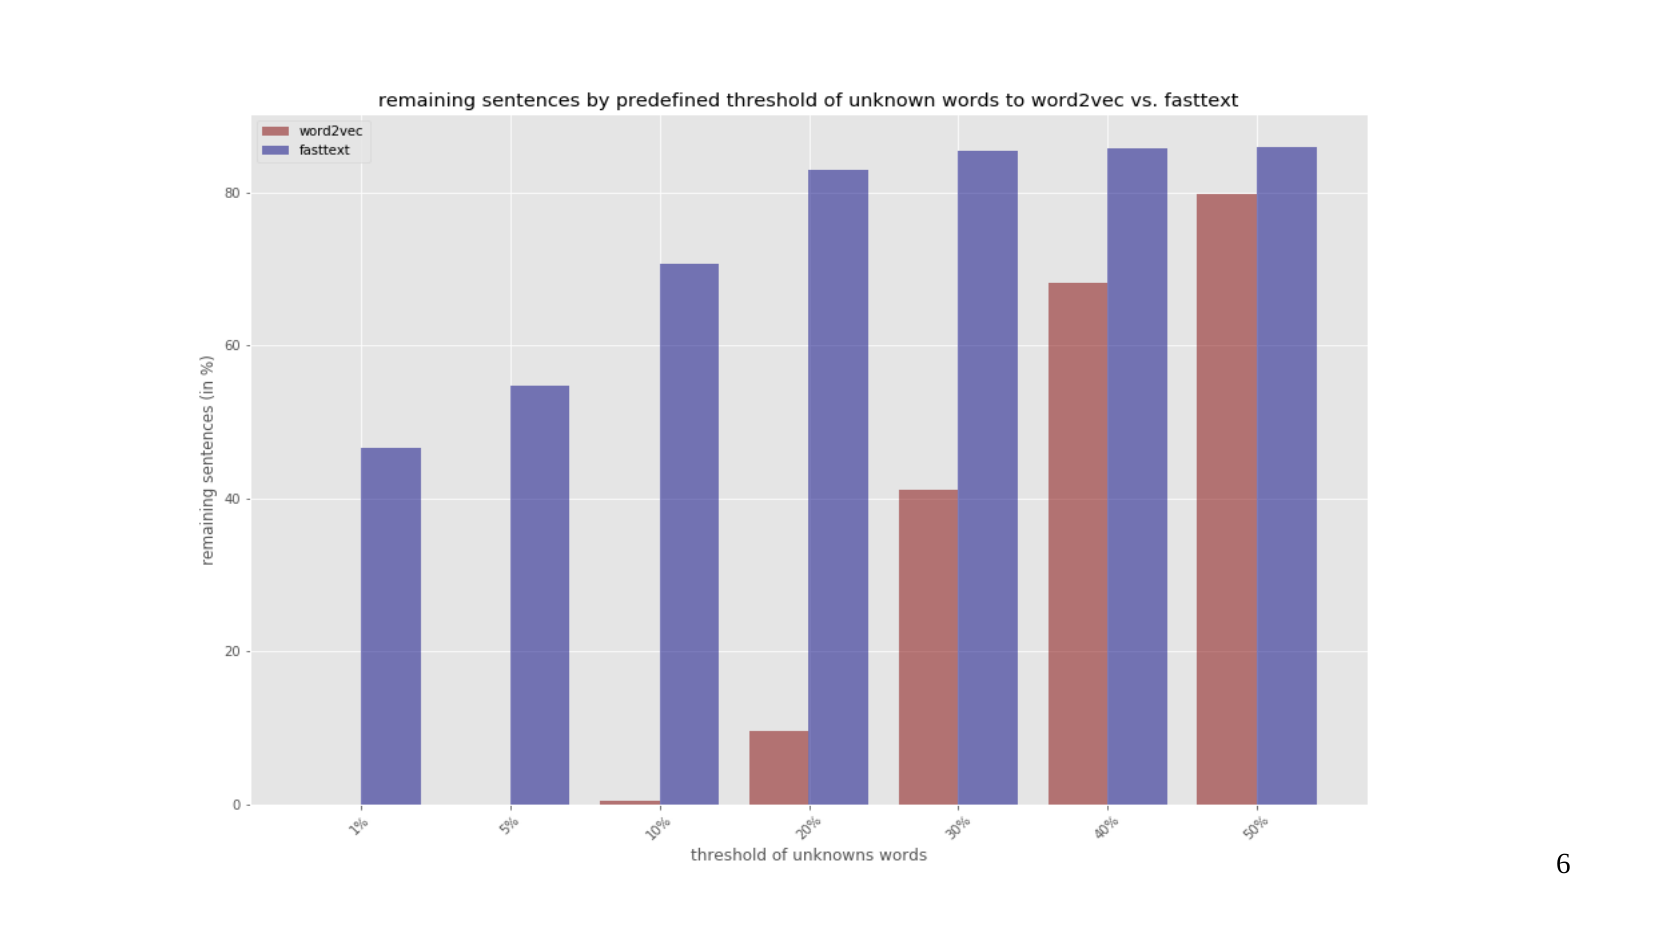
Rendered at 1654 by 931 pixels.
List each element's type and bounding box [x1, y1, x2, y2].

picture [70, 5, 1512, 919]
